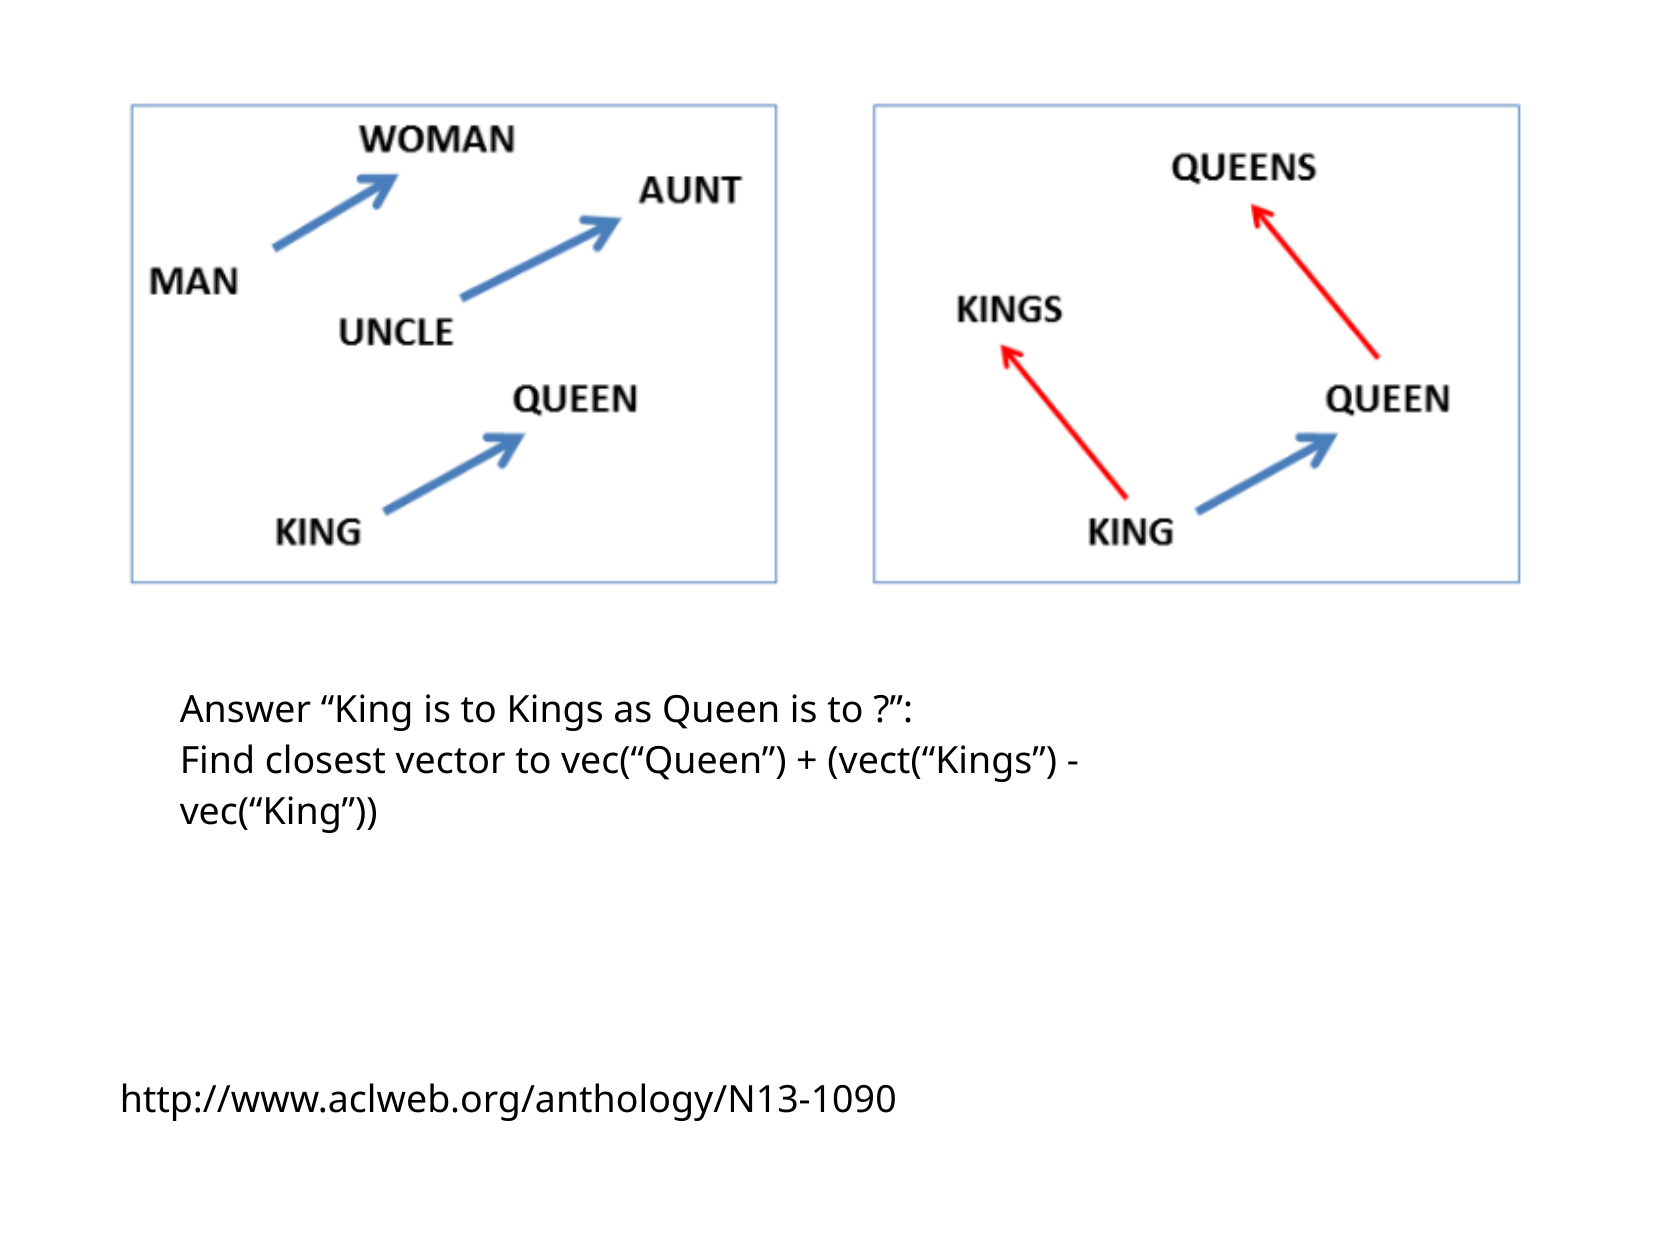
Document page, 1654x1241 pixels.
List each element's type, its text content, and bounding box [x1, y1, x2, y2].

text_box Answer “King is to Kings as Queen is to ?”: Find closest vector to vec(“Queen”) + (vect(“Kings”) - vec(“King”)) [165, 675, 1261, 766]
text_box http://www.aclweb.org/anthology/N13-1090 [105, 1065, 1306, 1118]
picture [75, 59, 1556, 616]
